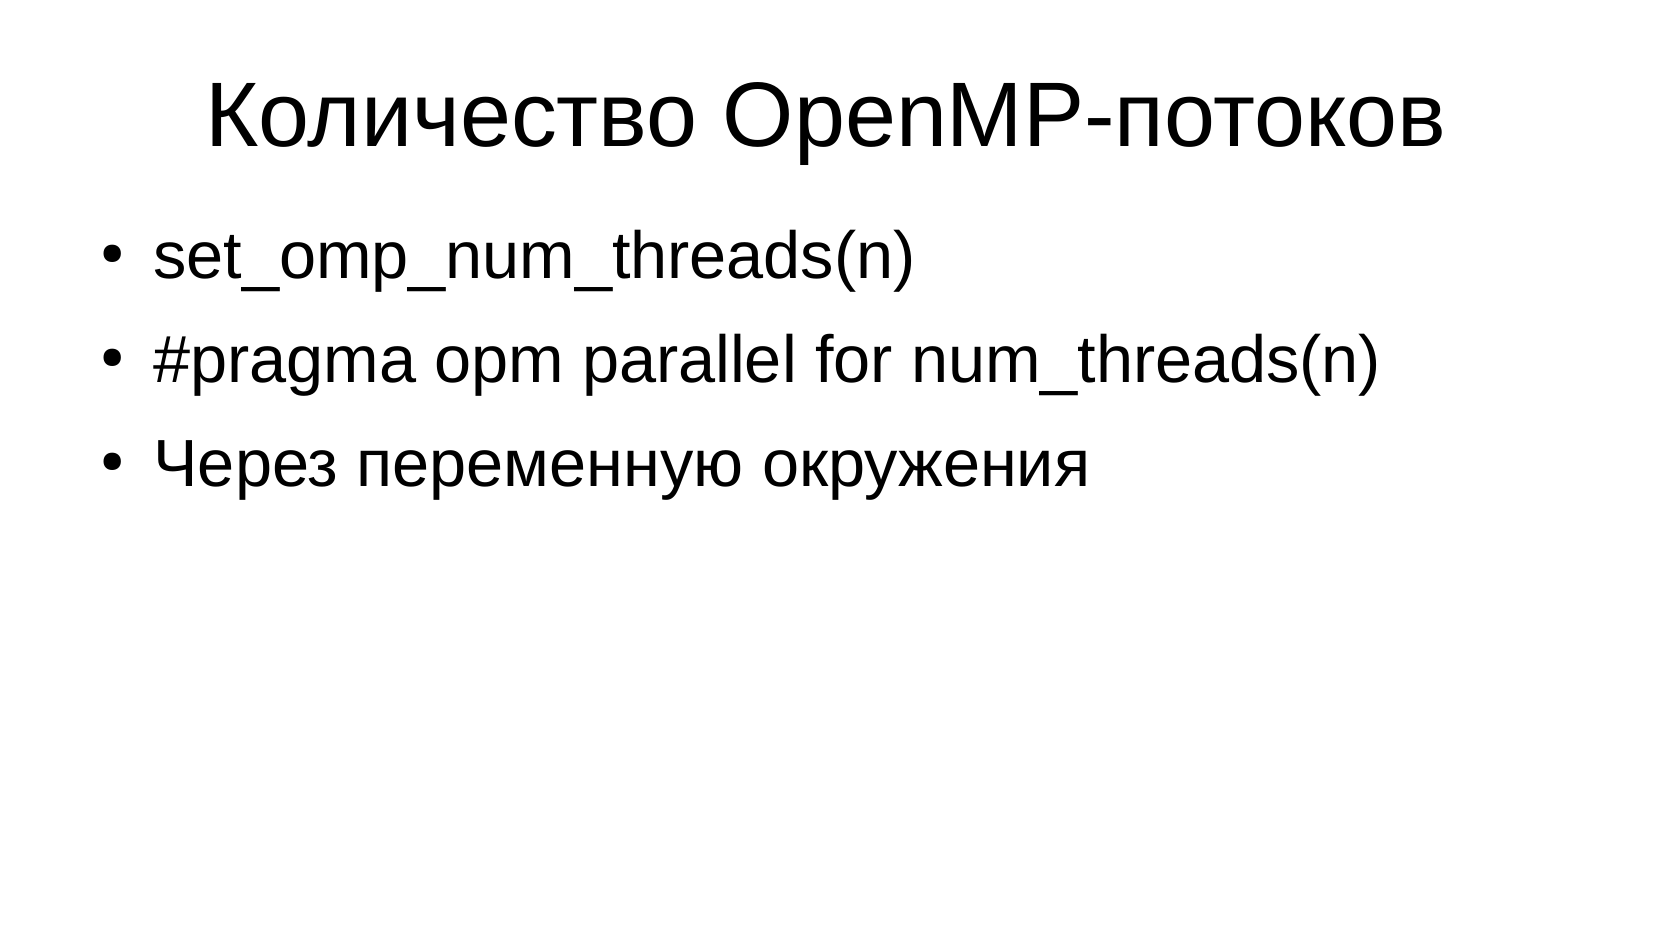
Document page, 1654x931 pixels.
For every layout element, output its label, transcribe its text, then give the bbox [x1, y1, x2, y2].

list set_omp_num_threads(n) #pragma opm parallel for num_threads(n) Через переменную окружения [82, 217, 1571, 758]
title Количество OpenMP-потоков [82, 37, 1571, 193]
